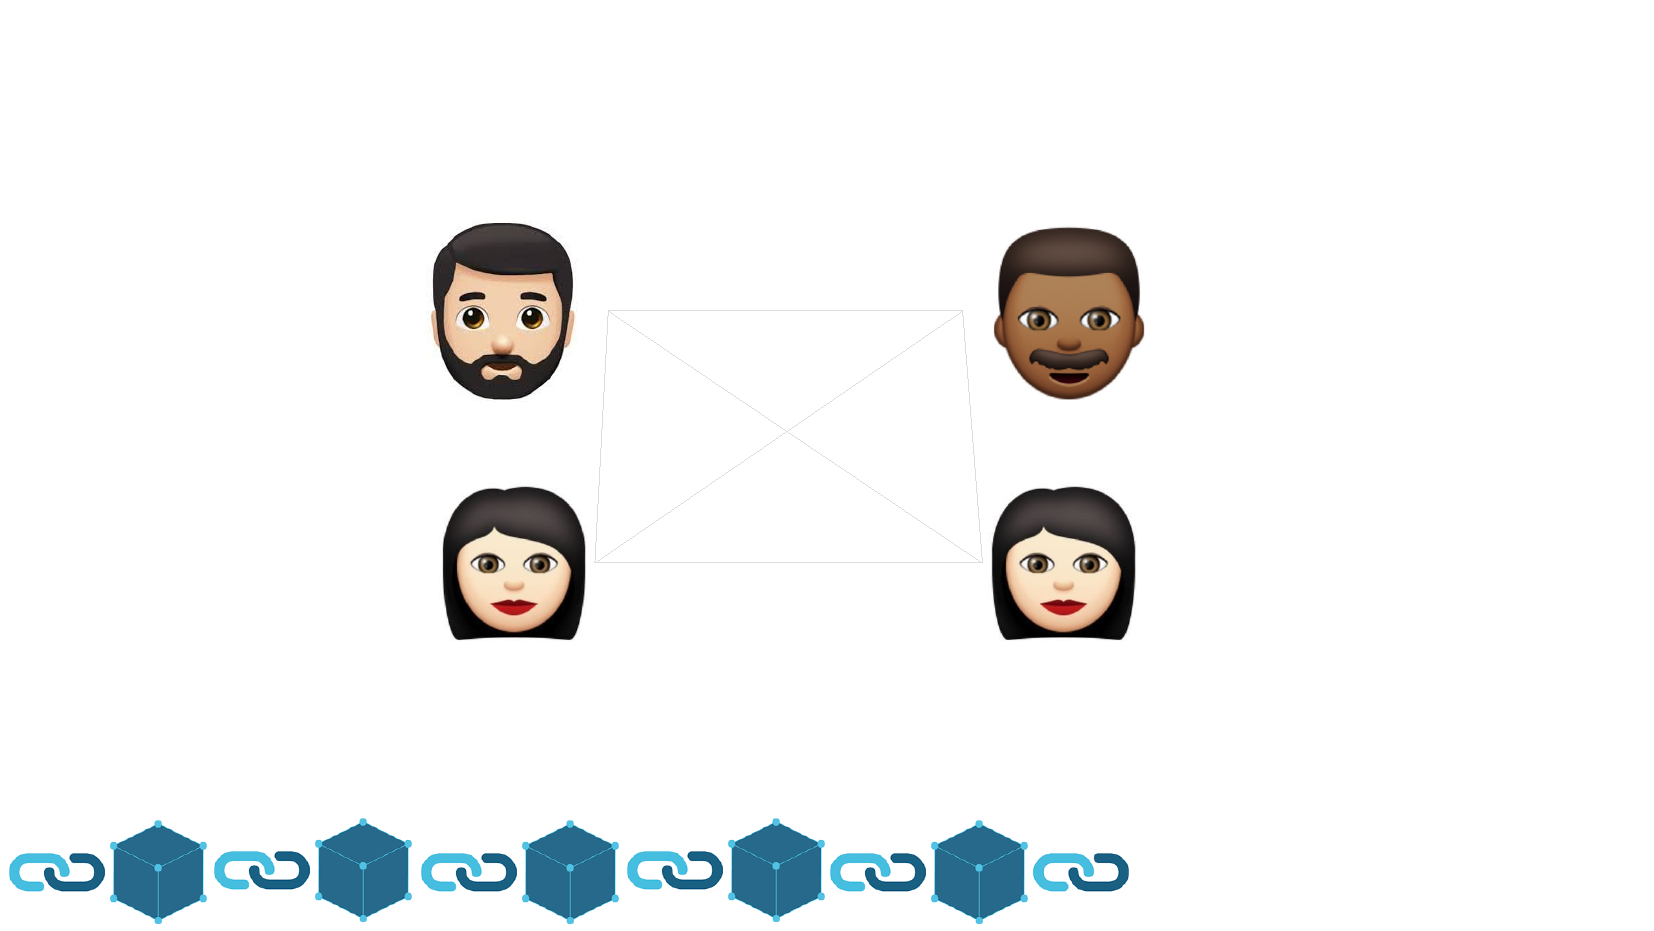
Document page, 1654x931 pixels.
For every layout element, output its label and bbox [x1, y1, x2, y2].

picture [974, 218, 1164, 408]
picture [395, 204, 609, 418]
picture [982, 482, 1145, 644]
picture [433, 482, 595, 644]
picture [4, 814, 1134, 928]
